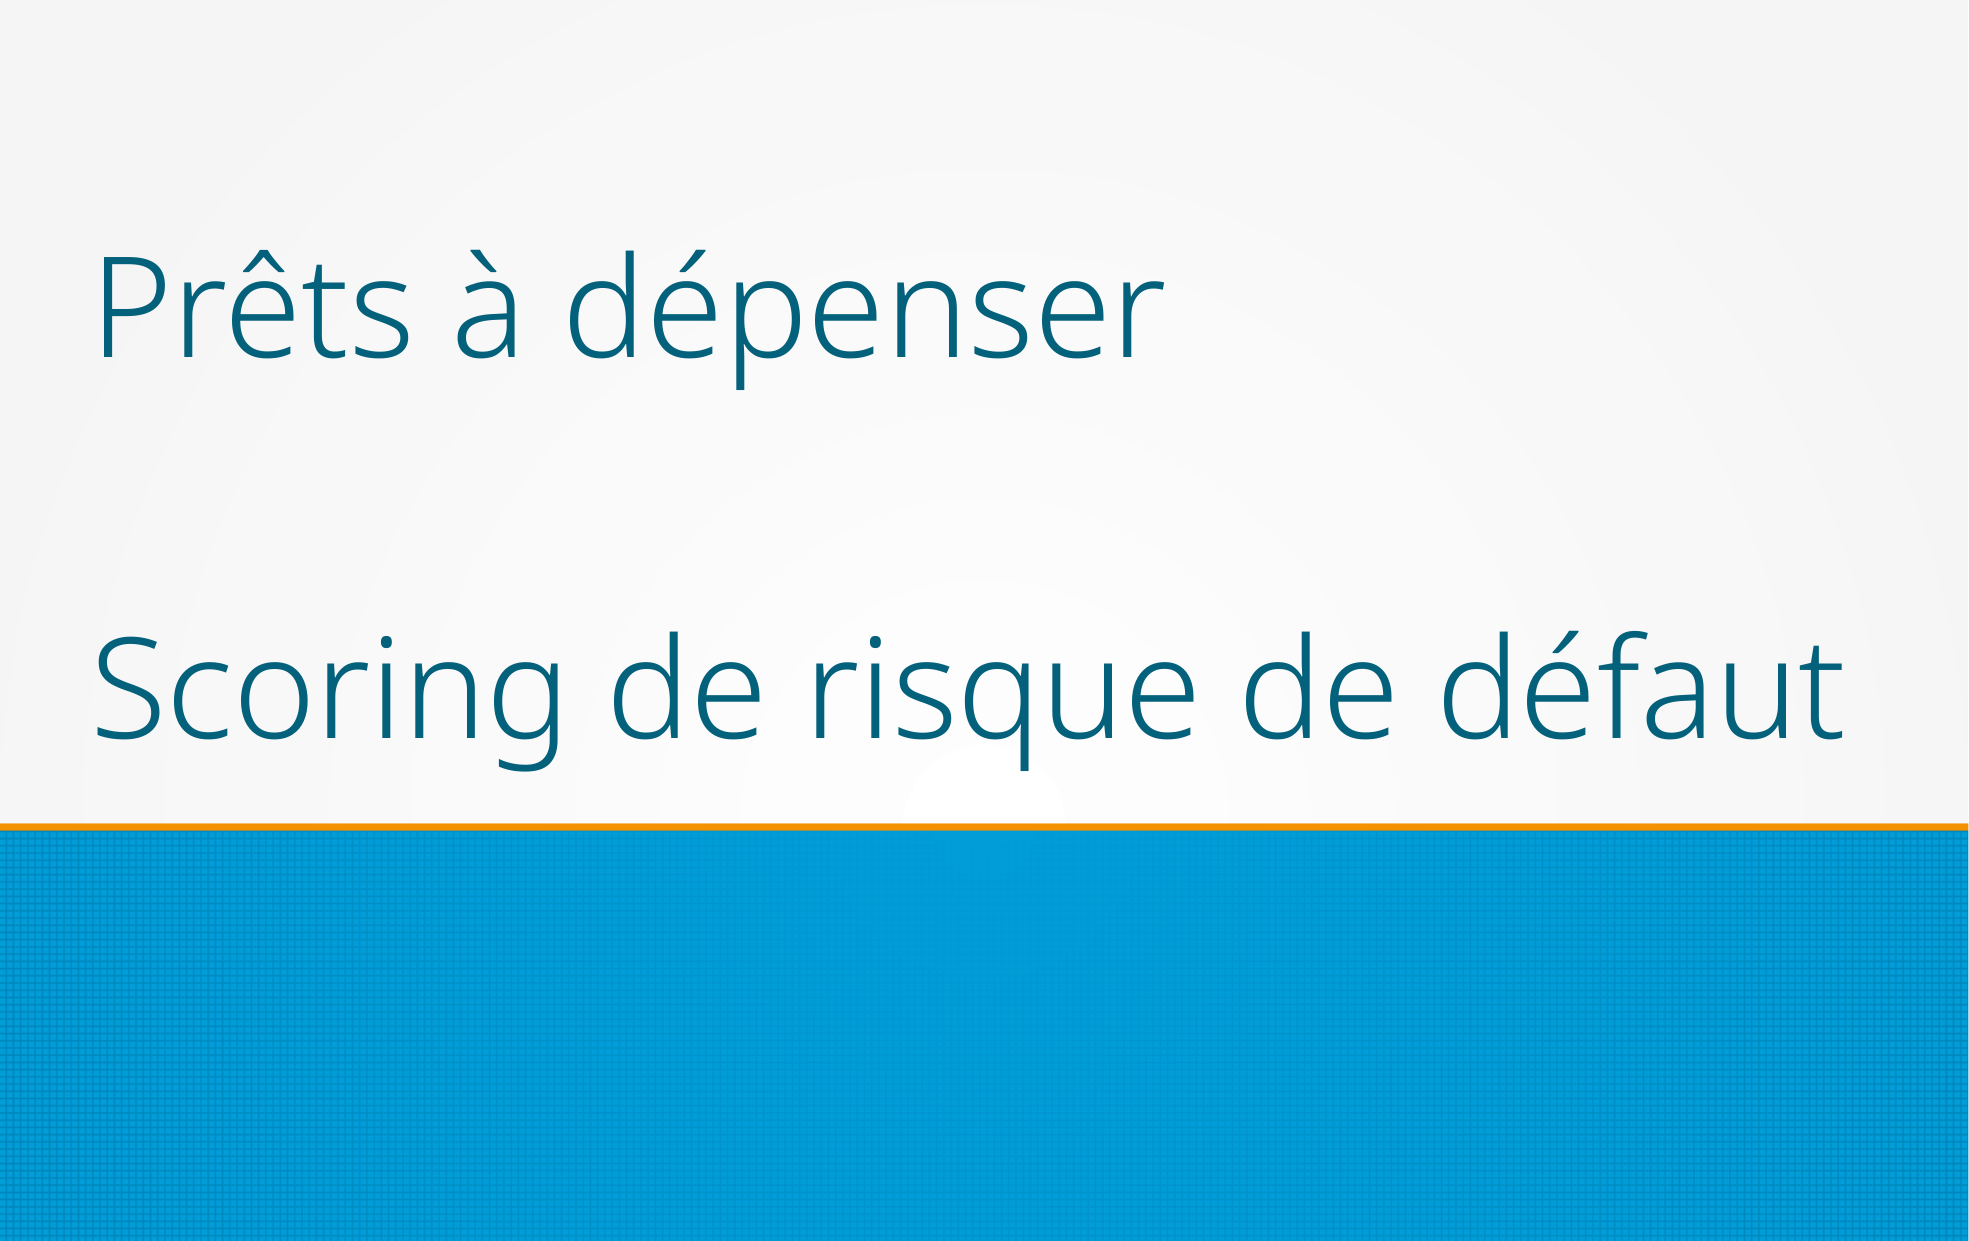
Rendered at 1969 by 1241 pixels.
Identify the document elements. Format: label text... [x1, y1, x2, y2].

picture [0, 0, 1969, 830]
title Prêts à dépenser Scoring de risque de défaut [90, 49, 1862, 781]
